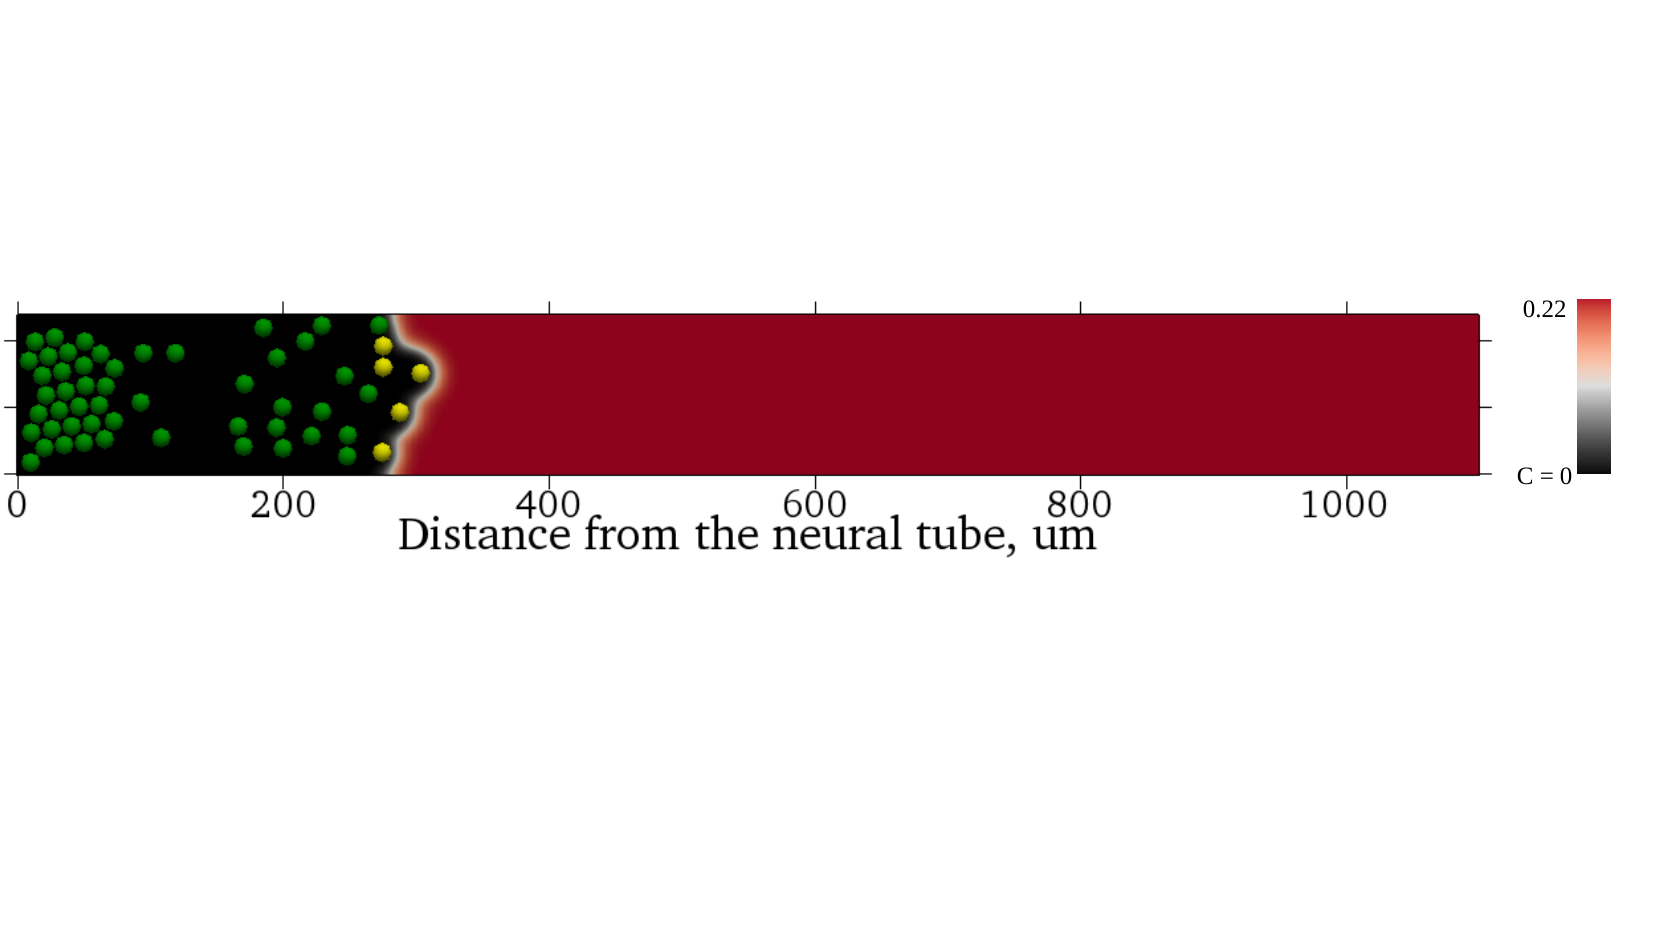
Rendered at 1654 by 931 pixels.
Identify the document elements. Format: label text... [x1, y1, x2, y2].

text_box 0.22 C = 0 [1490, 288, 1599, 502]
picture [1599, 299, 1611, 474]
picture [3, 299, 1501, 568]
